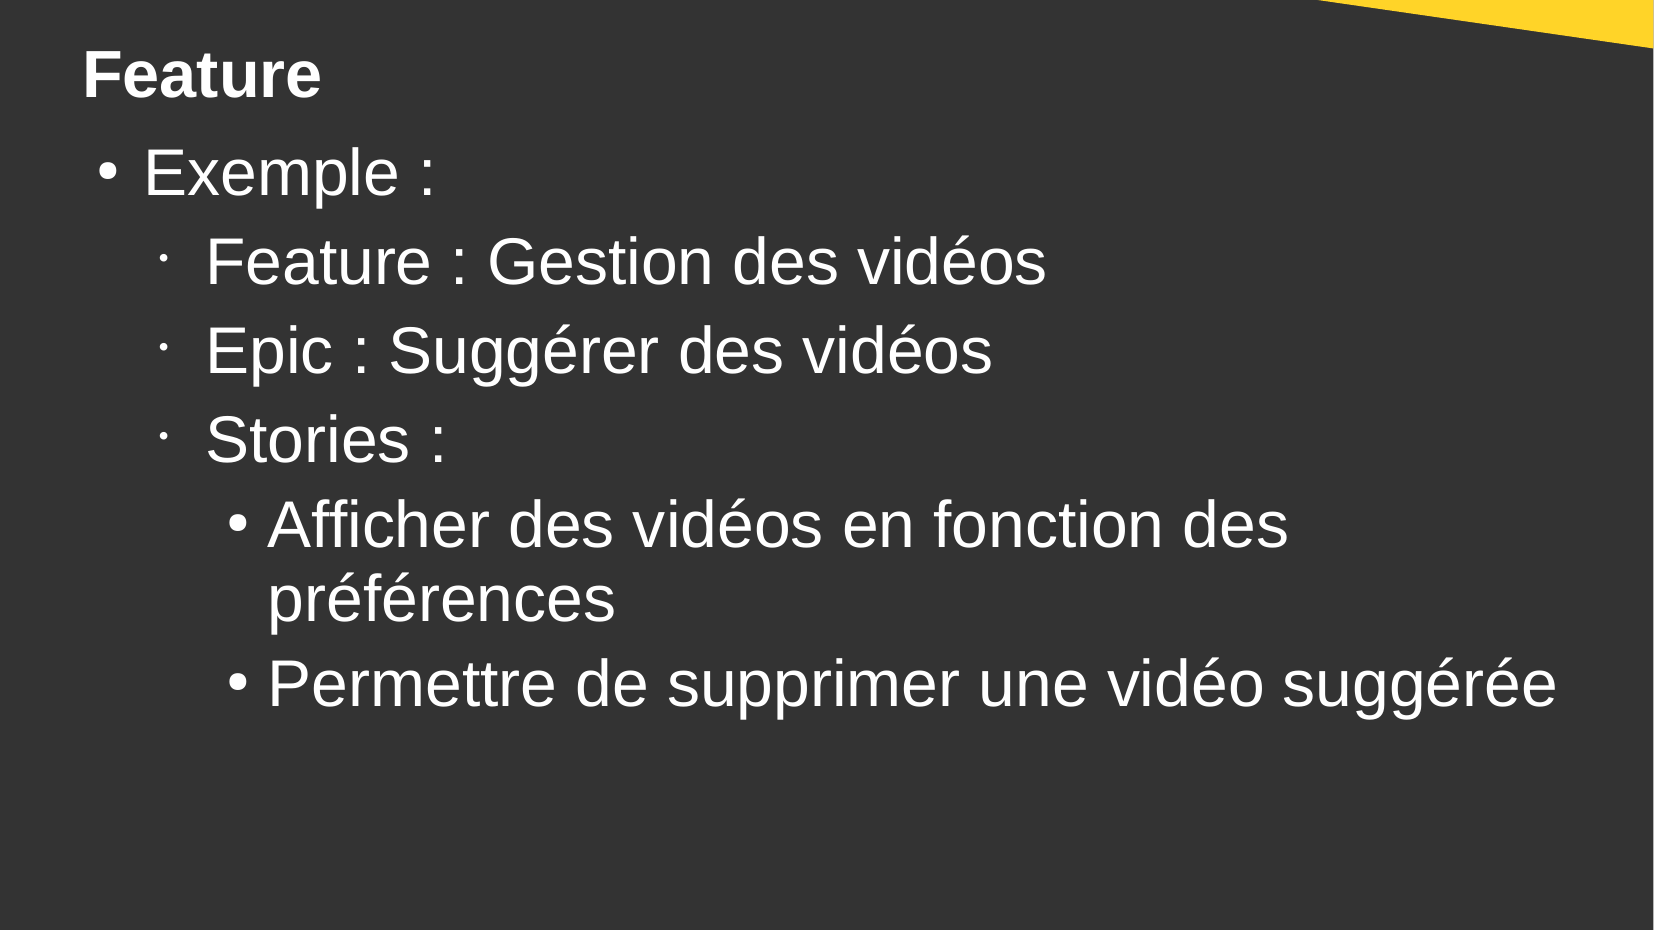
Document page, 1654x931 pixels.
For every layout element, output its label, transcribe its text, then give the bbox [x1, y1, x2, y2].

title Feature [82, 37, 1571, 122]
list Exemple : Feature : Gestion des vidéos Epic : Suggérer des vidéos Stories : Afficher des vidéos en fonction des préférences Permettre de supprimer une vidéo suggérée [80, 135, 1620, 777]
text_box [1317, 0, 1654, 49]
